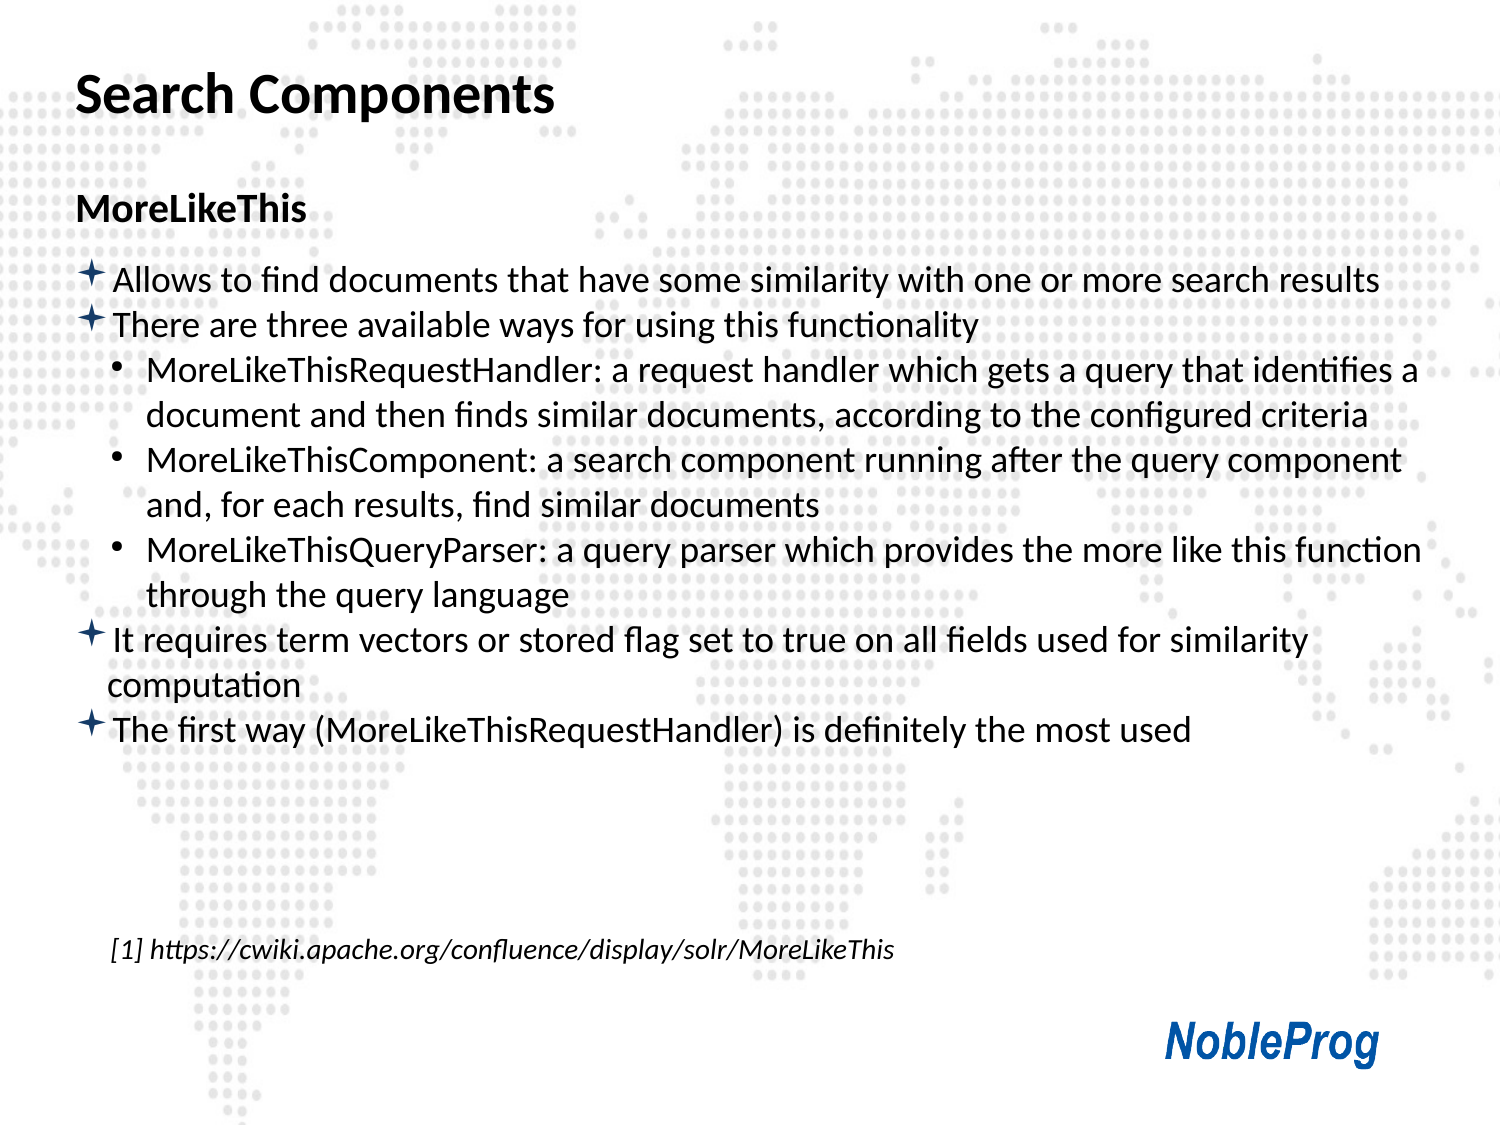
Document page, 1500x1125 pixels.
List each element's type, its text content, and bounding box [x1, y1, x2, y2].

text_box Search Components [75, 55, 1425, 180]
picture [0, 0, 1500, 1125]
text_box MoreLikeThis [75, 180, 1425, 255]
text_box Allows to find documents that have some similarity with one or more search results There are three available ways for using this functionality MoreLikeThisRequestHandler: a request handler which gets a query that identifies a document and then finds similar documents, according to the configured criteria MoreLikeThisComponent: a search component running after the query component and, for each results, find similar documents MoreLikeThisQueryParser: a query parser which provides the more like this function through the query language It requires term vectors or stored flag set to true on all fields used for similarity computation The first way (MoreLikeThisRequestHandler) is definitely the most used [1] https://cwiki.apache.org/confluence/display/solr/MoreLikeThis [75, 255, 1425, 906]
